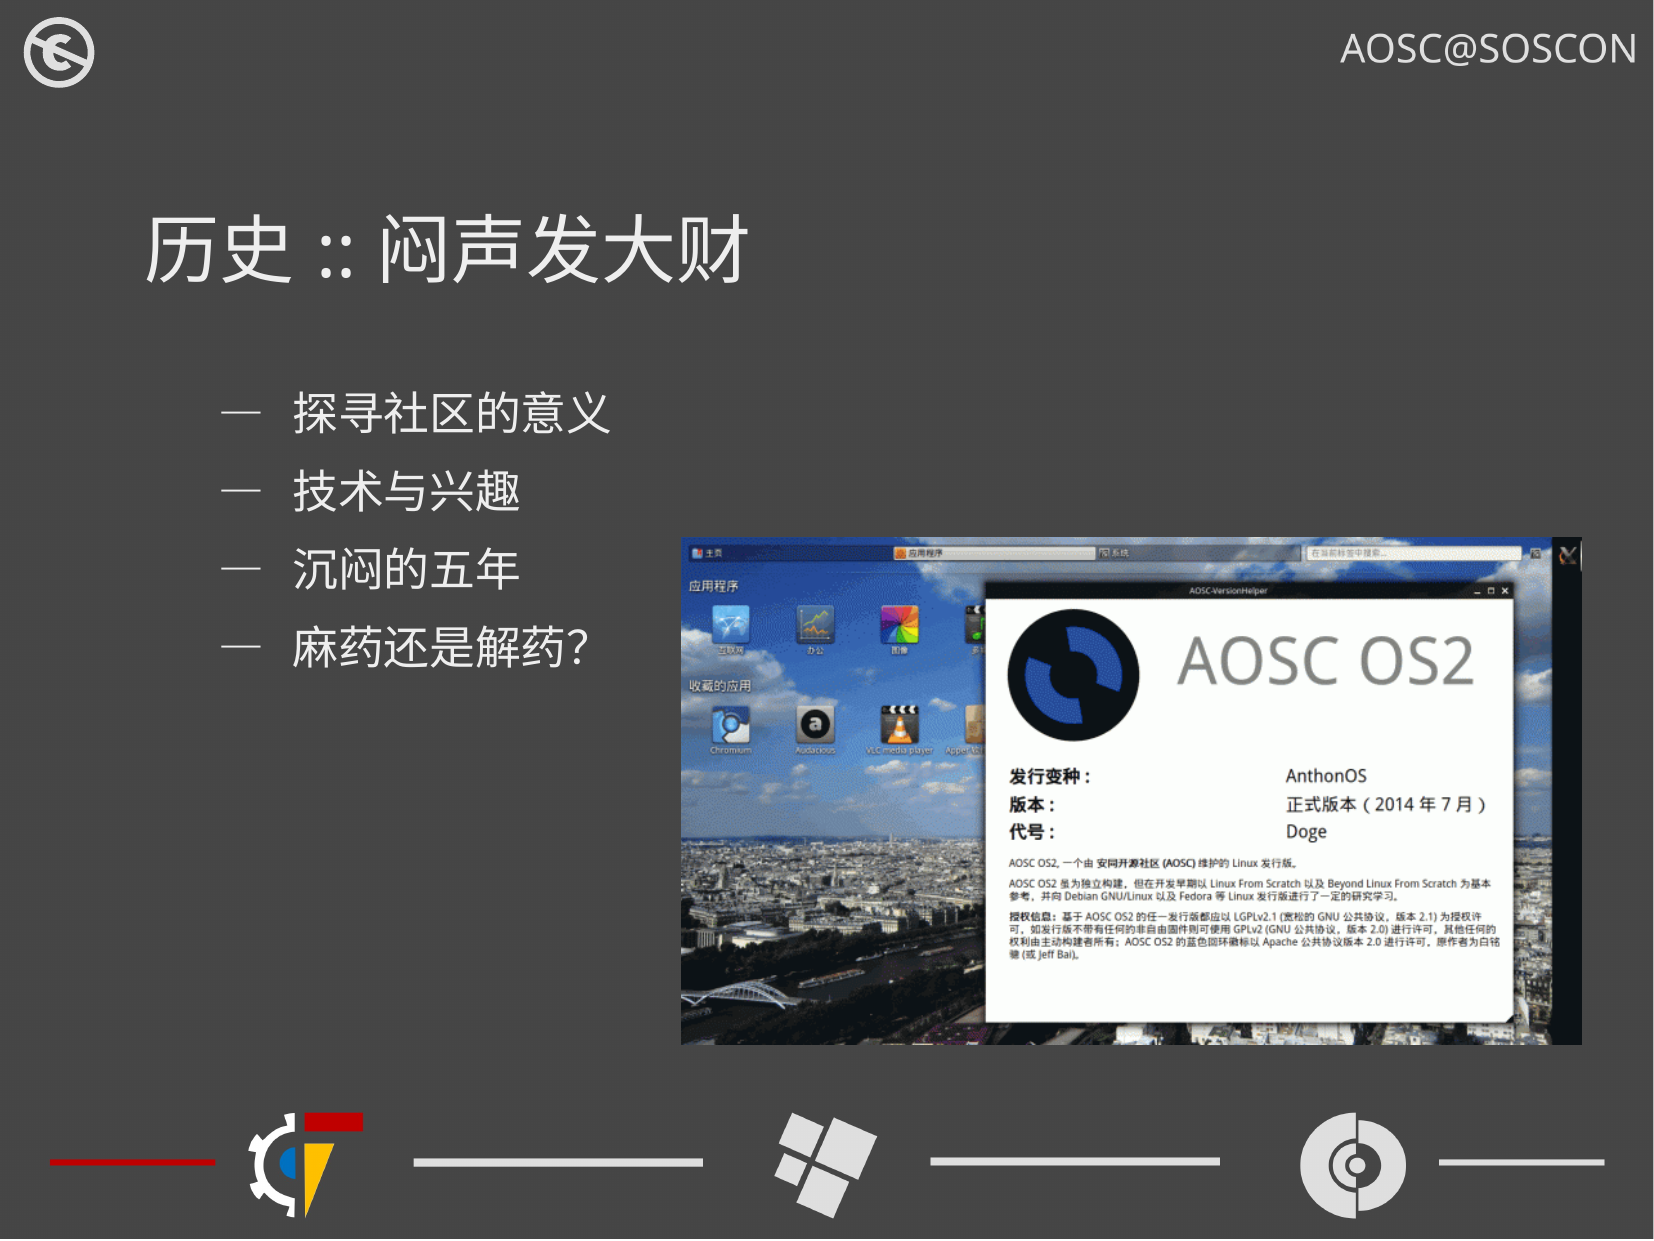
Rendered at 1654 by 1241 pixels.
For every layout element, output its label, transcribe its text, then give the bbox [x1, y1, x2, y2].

picture [0, 0, 1654, 1240]
text_box 历史::闷声发大财 — 探寻社区的意义 — 技术与兴趣 — 沉闷的五年 — 麻药还是解药？ [129, 183, 1536, 1028]
